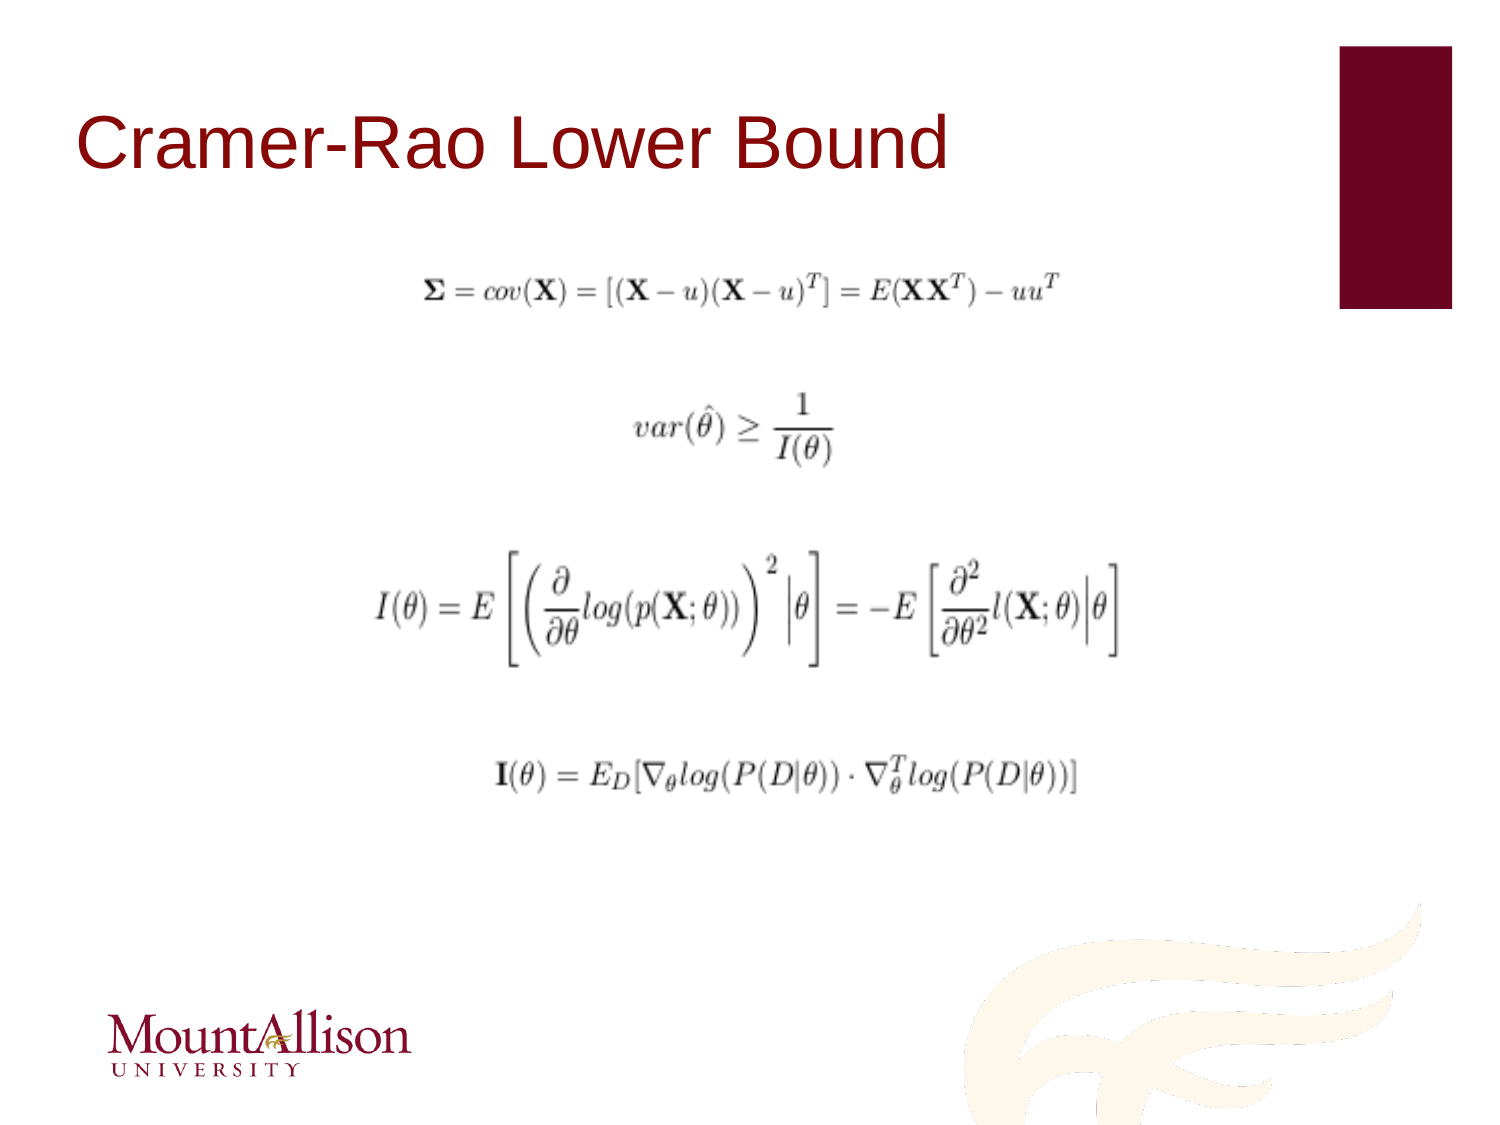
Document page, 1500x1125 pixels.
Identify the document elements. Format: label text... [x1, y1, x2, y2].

picture [386, 232, 1087, 355]
picture [283, 521, 1168, 849]
title Cramer-Rao Lower Bound [75, 44, 1425, 233]
picture [614, 369, 863, 497]
picture [107, 901, 1423, 1125]
